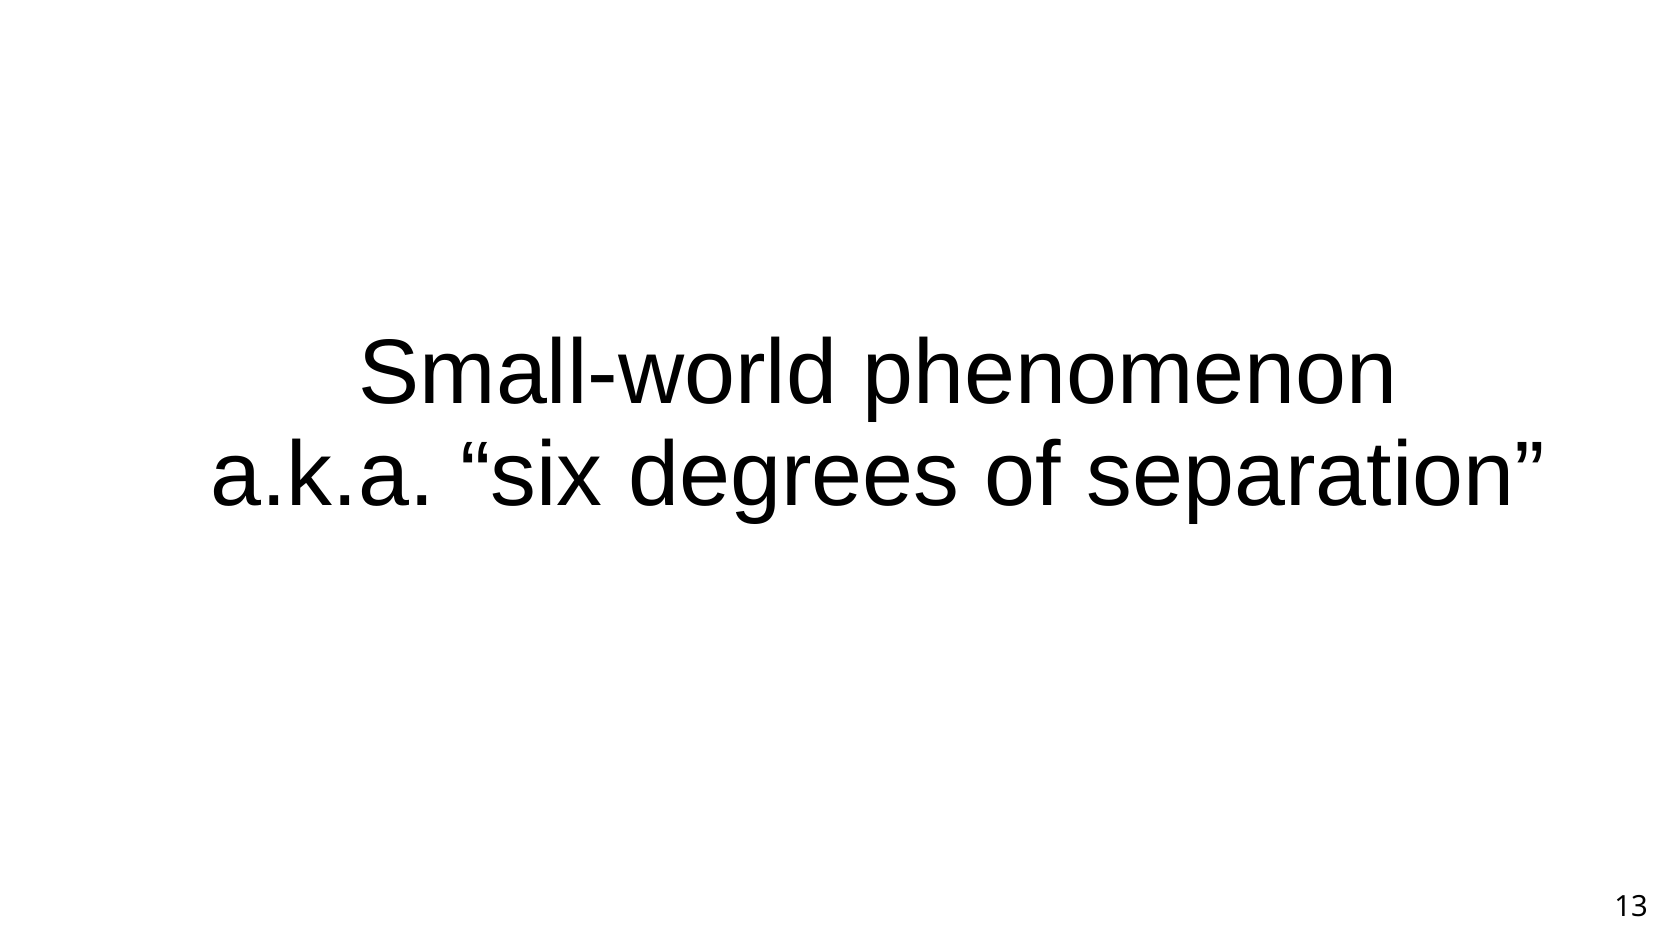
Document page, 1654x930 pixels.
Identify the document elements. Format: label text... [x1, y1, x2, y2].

title Small-world phenomenon a.k.a. “six degrees of separation” [134, 320, 1623, 526]
